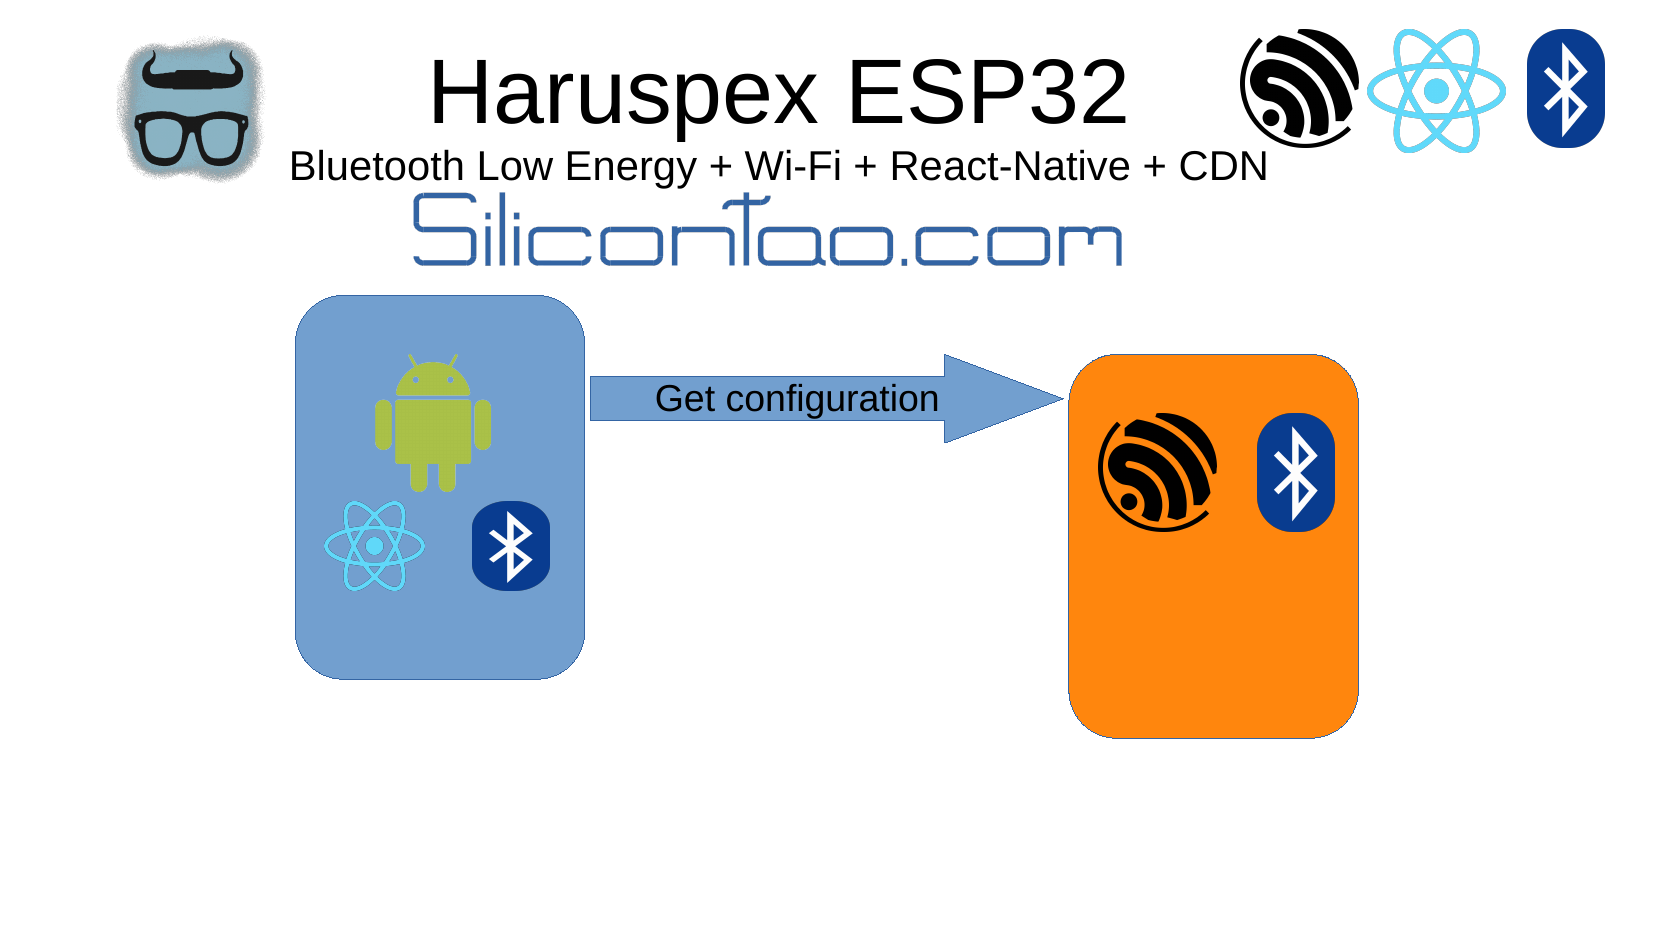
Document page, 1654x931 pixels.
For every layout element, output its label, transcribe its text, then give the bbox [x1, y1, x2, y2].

picture [1527, 29, 1605, 148]
text_box Get configuration [590, 354, 1064, 443]
picture [1240, 29, 1359, 148]
text_box [1068, 354, 1359, 739]
text_box [295, 295, 585, 680]
picture [324, 501, 425, 591]
picture [1257, 413, 1335, 532]
picture [82, 0, 301, 218]
picture [413, 192, 1122, 266]
title Haruspex ESP32 Bluetooth Low Energy + Wi-Fi + React-Native + CDN [301, 37, 1477, 193]
picture [1367, 29, 1506, 153]
picture [472, 501, 550, 591]
picture [364, 354, 502, 492]
picture [1098, 413, 1217, 532]
